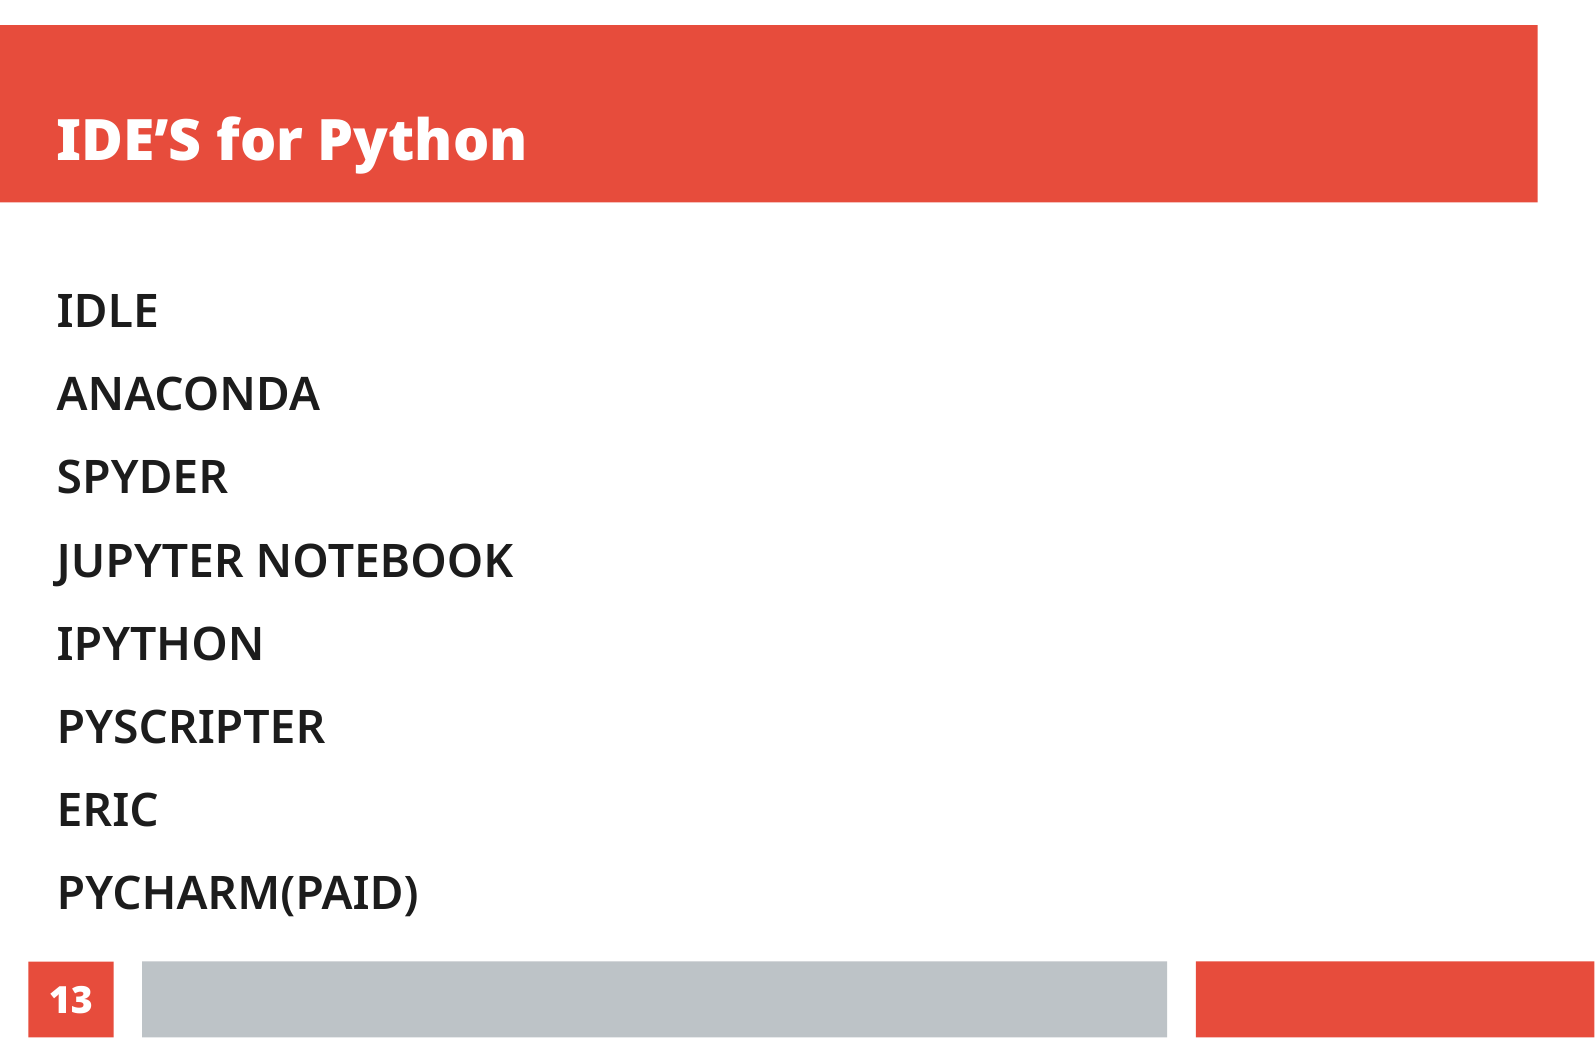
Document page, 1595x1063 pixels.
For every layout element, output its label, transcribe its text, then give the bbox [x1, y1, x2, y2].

title IDE’S for Python [56, 50, 1538, 178]
list IDLE ANACONDA SPYDER JUPYTER NOTEBOOK IPYTHON PYSCRIPTER ERIC PYCHARM(PAID) [56, 278, 1509, 937]
